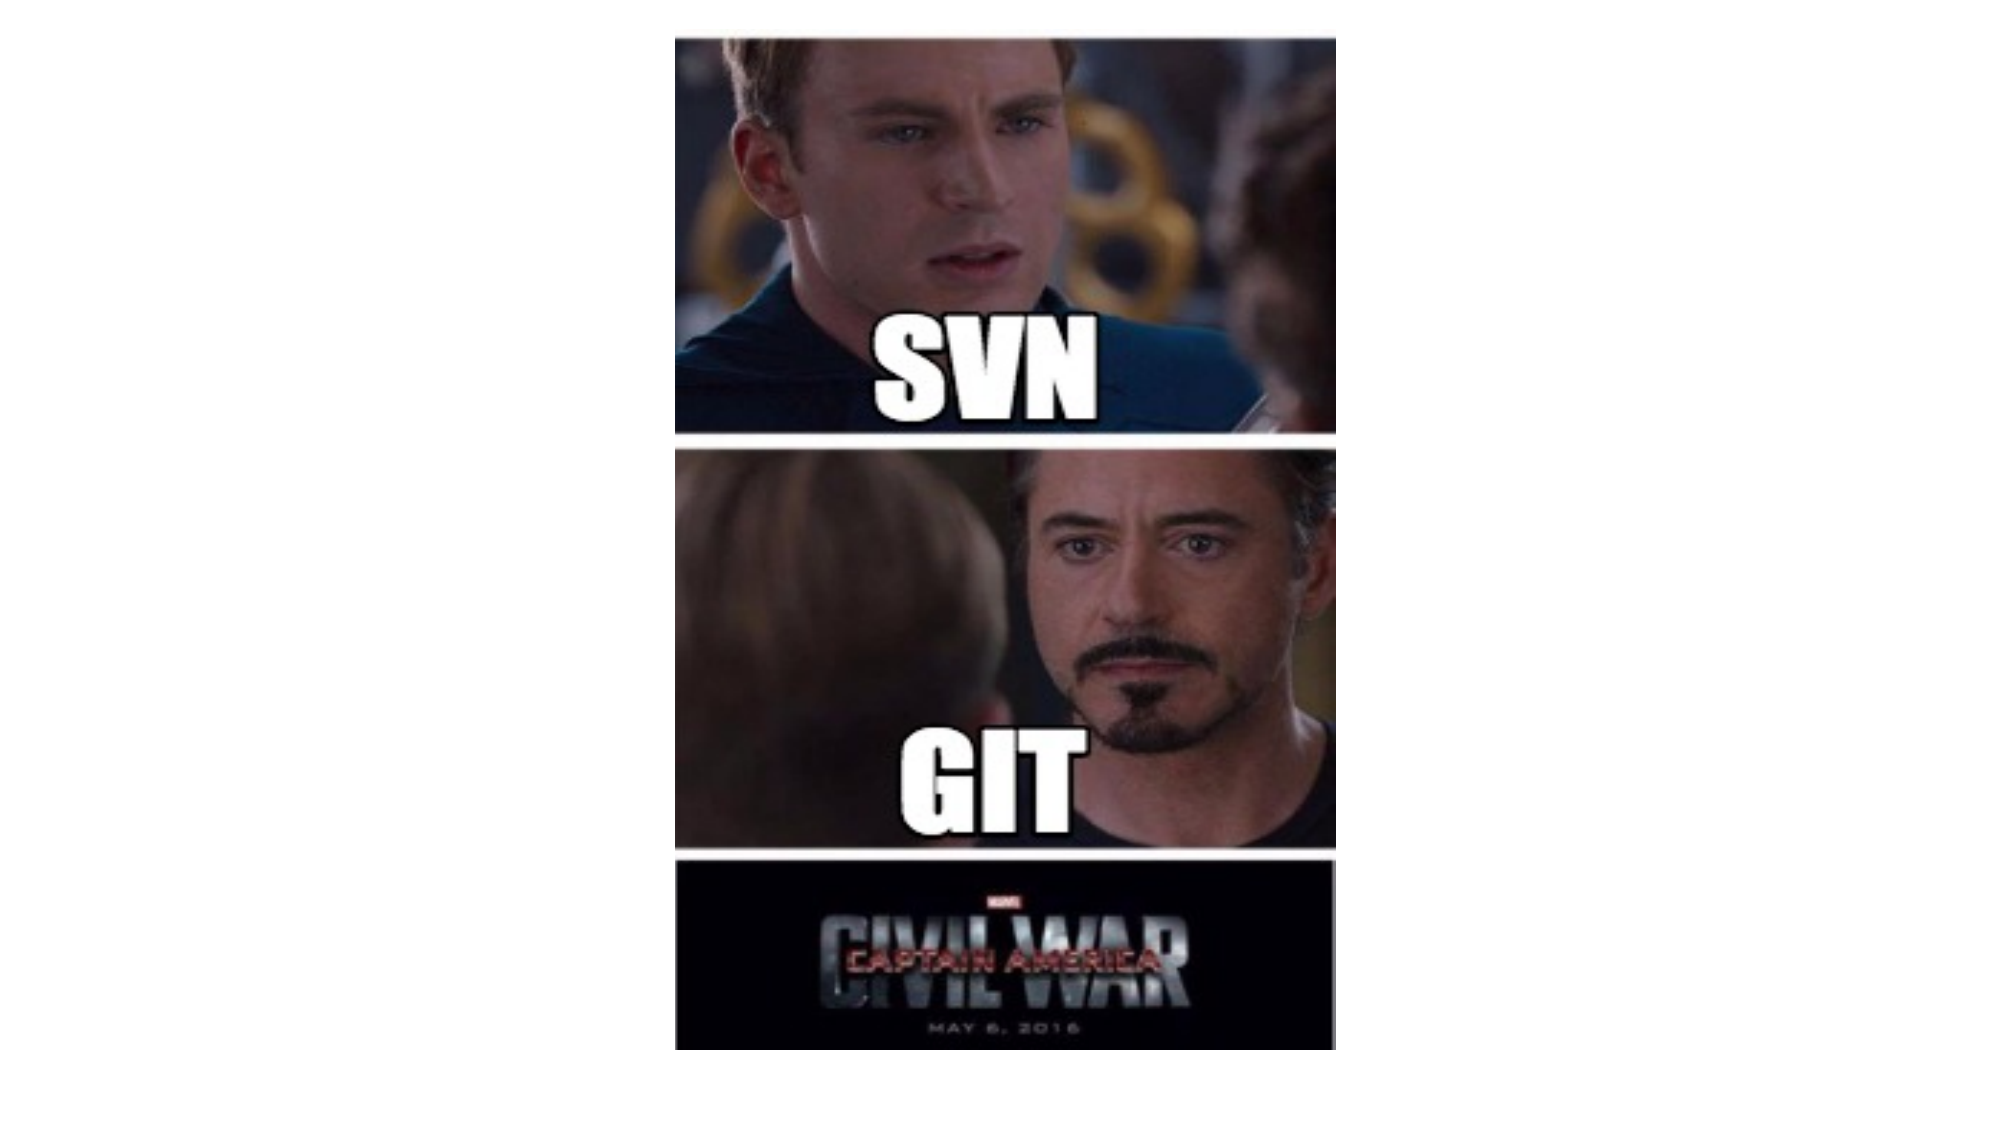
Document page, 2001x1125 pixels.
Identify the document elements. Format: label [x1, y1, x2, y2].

picture [675, 29, 1336, 1051]
